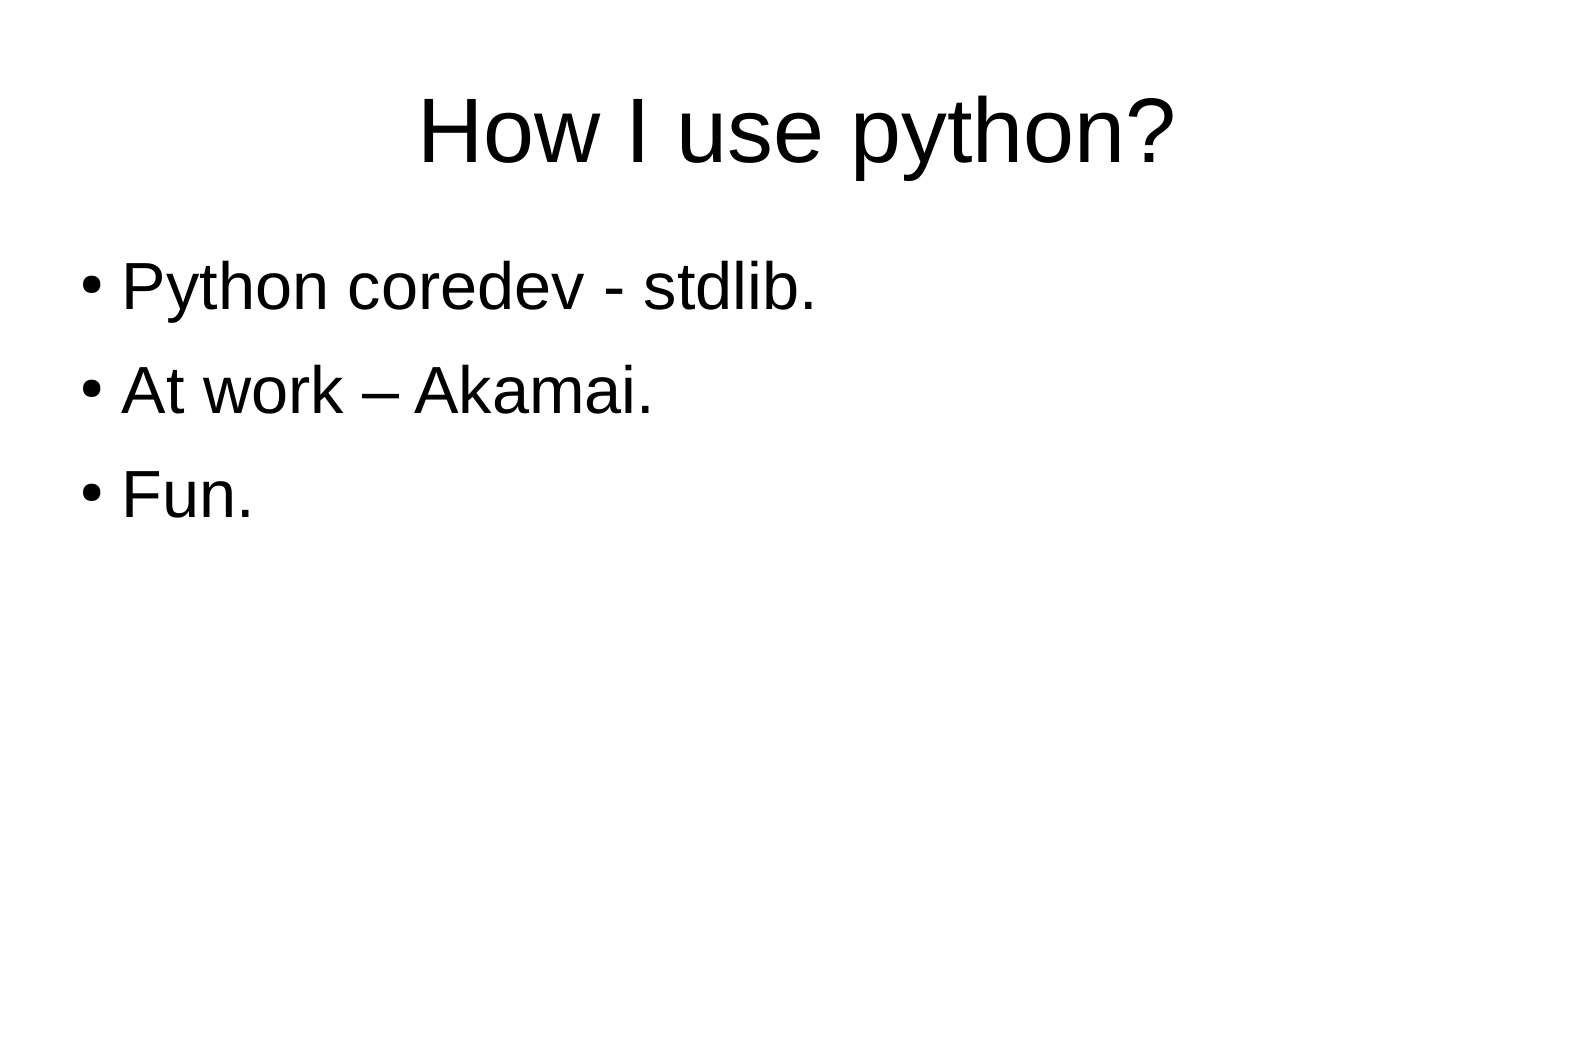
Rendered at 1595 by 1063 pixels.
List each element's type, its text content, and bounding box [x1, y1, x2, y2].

list Python coredev - stdlib. At work – Akamai. Fun. [79, 248, 1515, 951]
title How I use python? [79, 42, 1515, 220]
